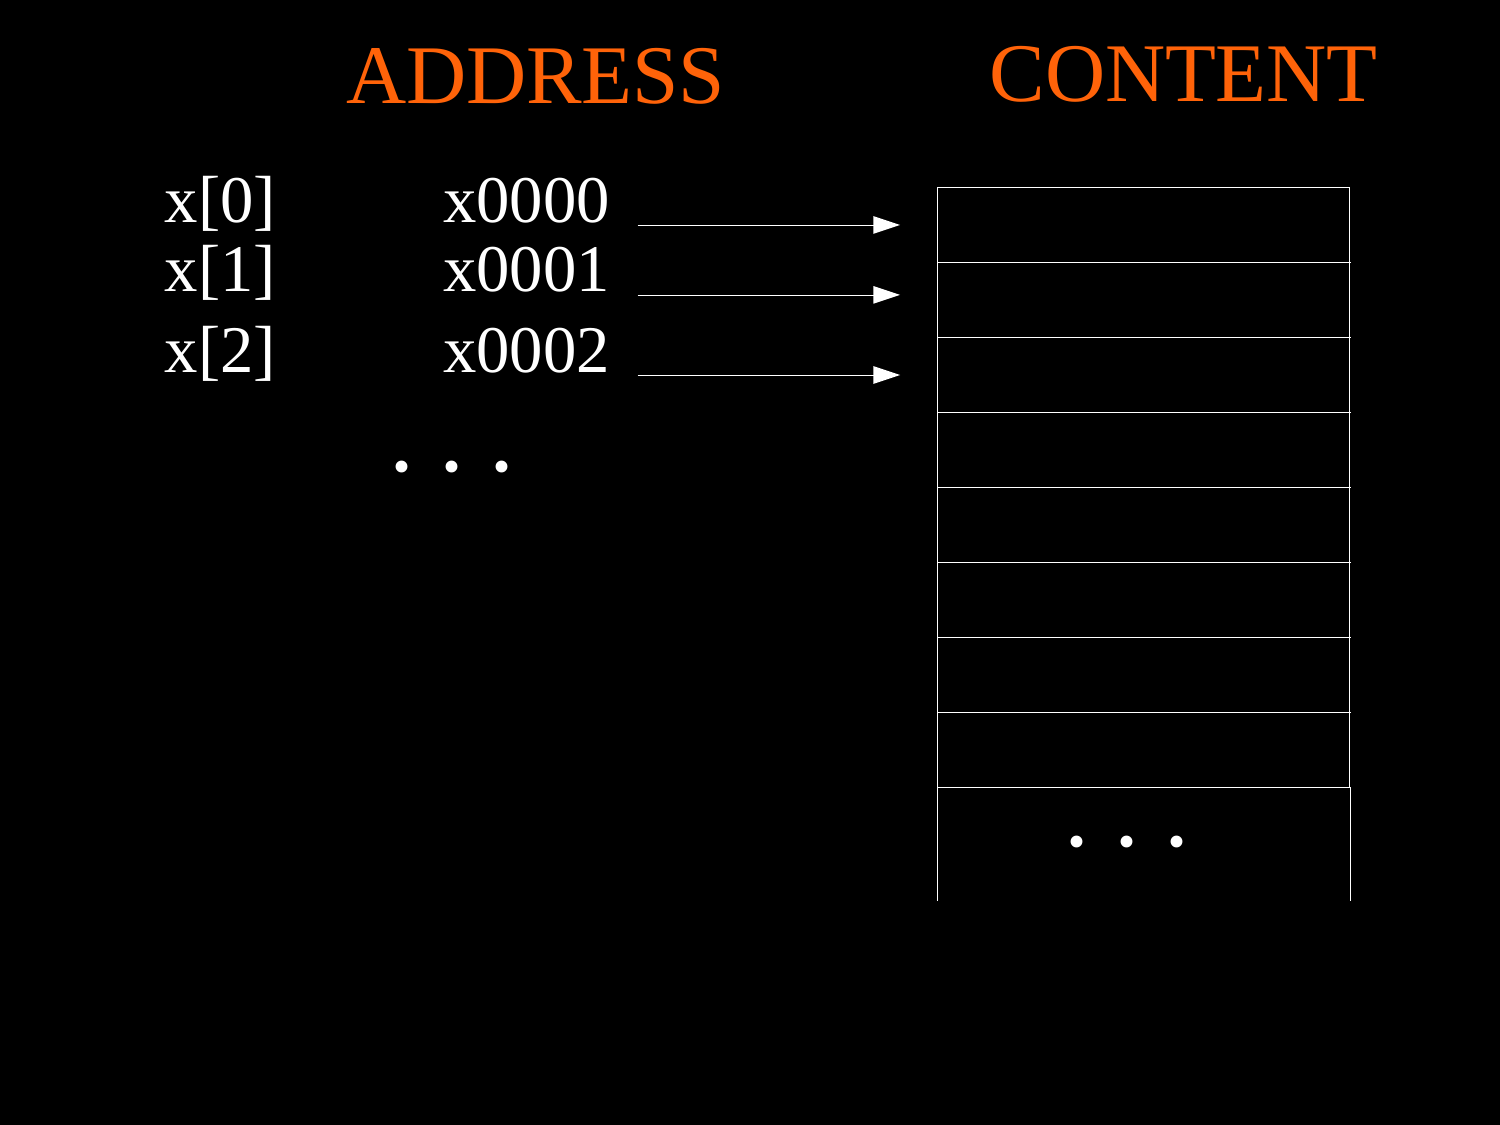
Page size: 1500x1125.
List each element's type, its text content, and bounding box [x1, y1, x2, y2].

text_box CONTENT [975, 20, 1500, 128]
text_box x[1] x0001 [150, 224, 638, 305]
text_box . . . [375, 375, 563, 501]
text_box x[2] x0002 [150, 305, 638, 395]
text_box ADDRESS [331, 22, 782, 130]
text_box . . . [1050, 750, 1238, 876]
text_box x[0] x0000 [150, 155, 638, 224]
